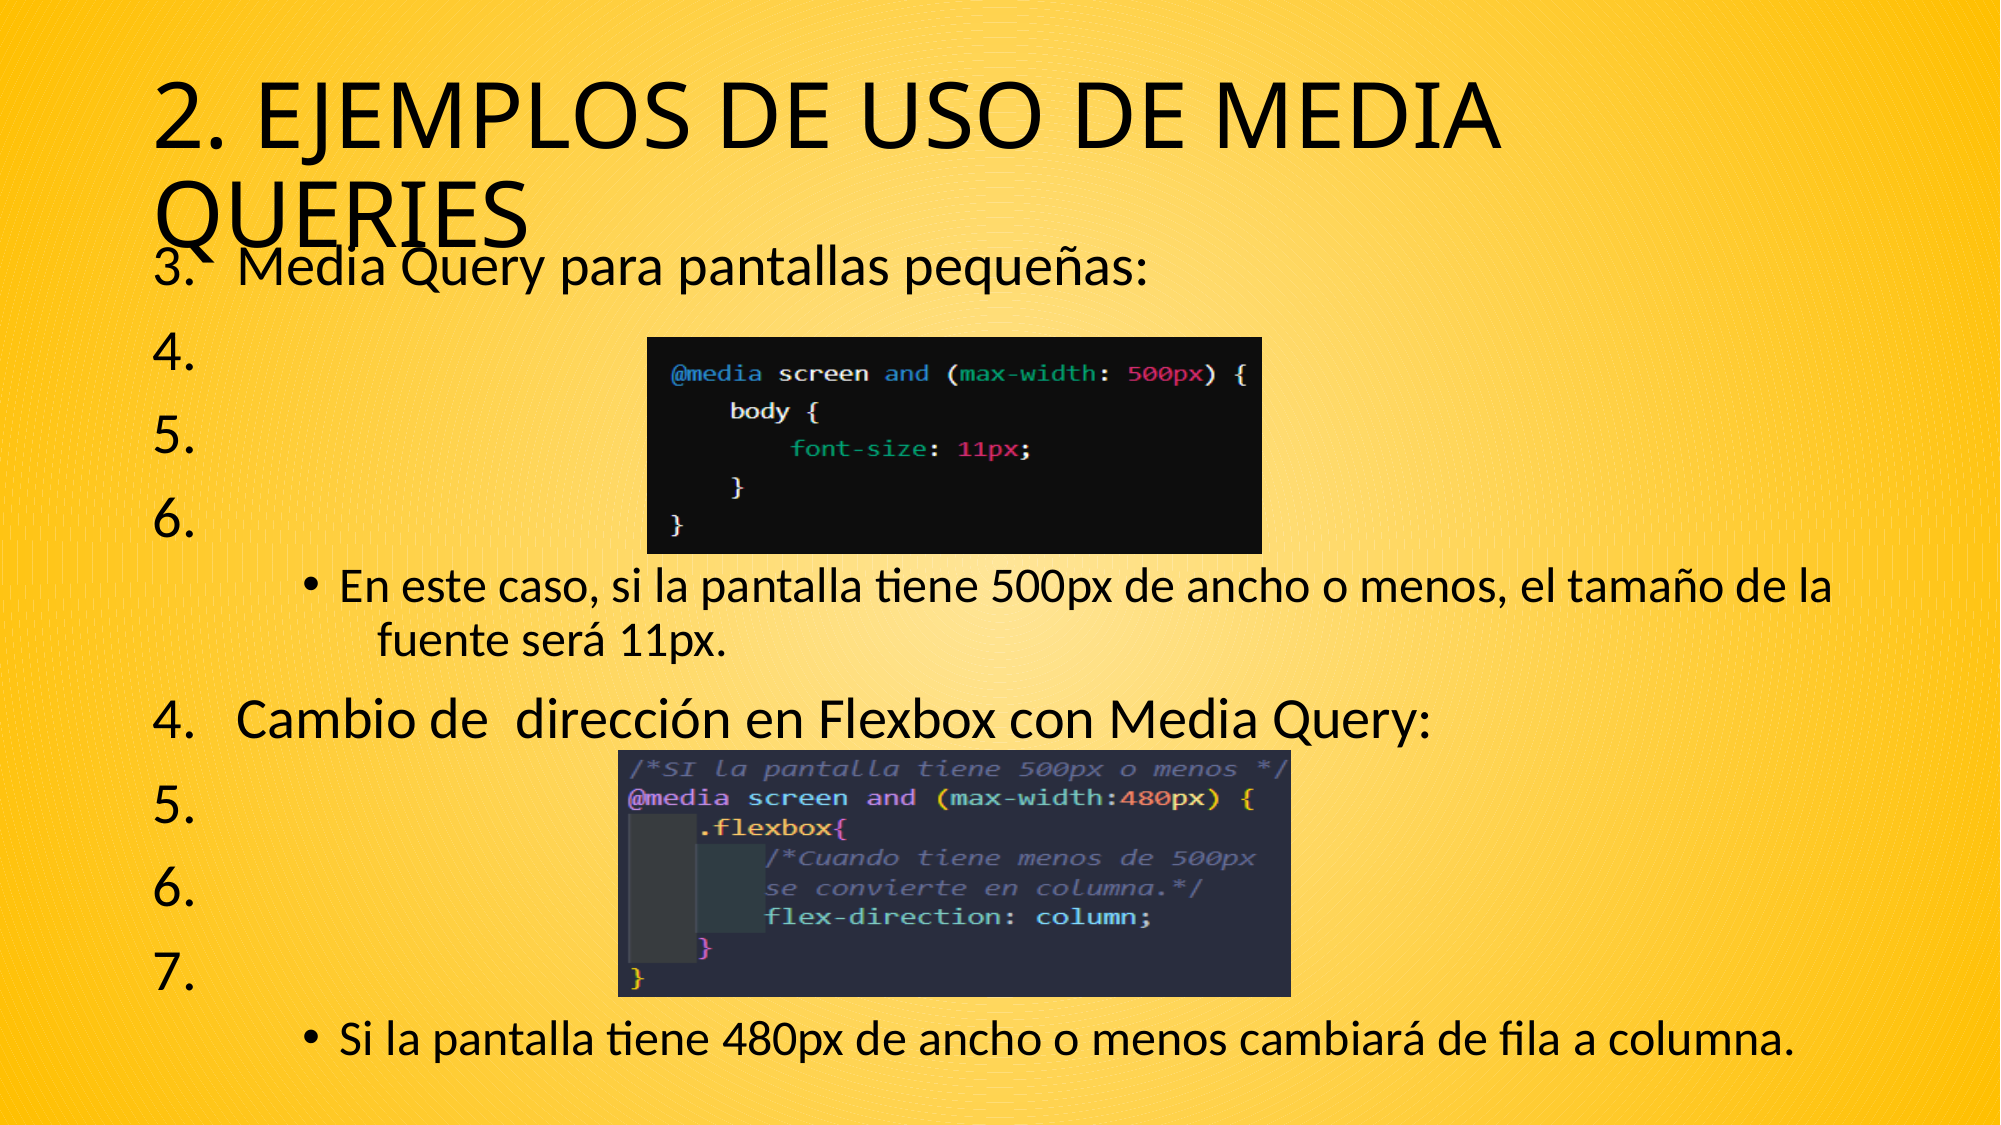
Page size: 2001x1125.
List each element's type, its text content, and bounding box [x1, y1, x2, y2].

list Media Query para pantallas pequeñas: En este caso, si la pantalla tiene 500px de ancho o menos, el tamaño de la fuente será 11px. Cambio de dirección en Flexbox con Media Query: Si la pantalla tiene 480px de ancho o menos cambiará de fila a columna. [137, 227, 1863, 1125]
picture [618, 750, 1291, 997]
title 2. EJEMPLOS DE USO DE MEDIA QUERIES [137, 59, 1863, 227]
picture [647, 337, 1262, 554]
